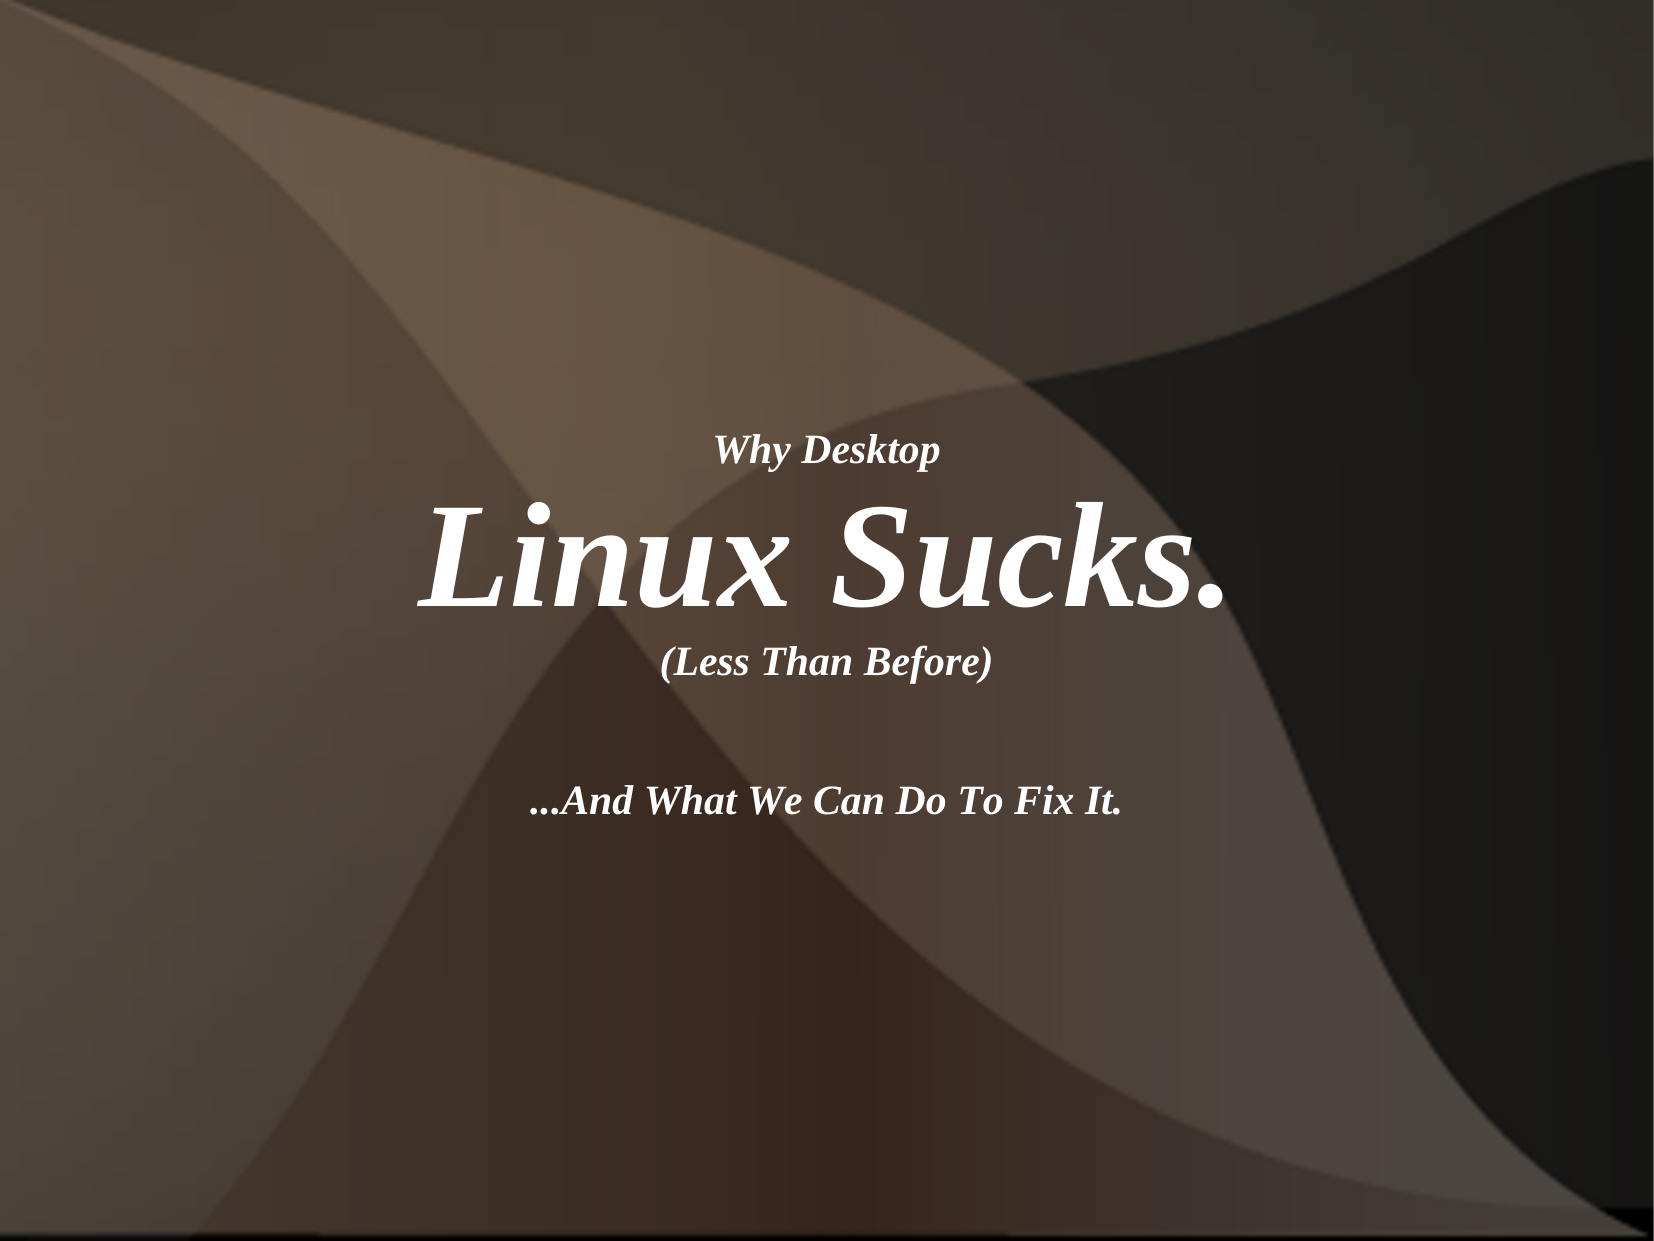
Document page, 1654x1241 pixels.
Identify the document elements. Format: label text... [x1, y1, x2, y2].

picture [0, 0, 1654, 1241]
title Why Desktop Linux Sucks. (Less Than Before) ...And What We Can Do To Fix It. [82, 49, 1571, 1201]
